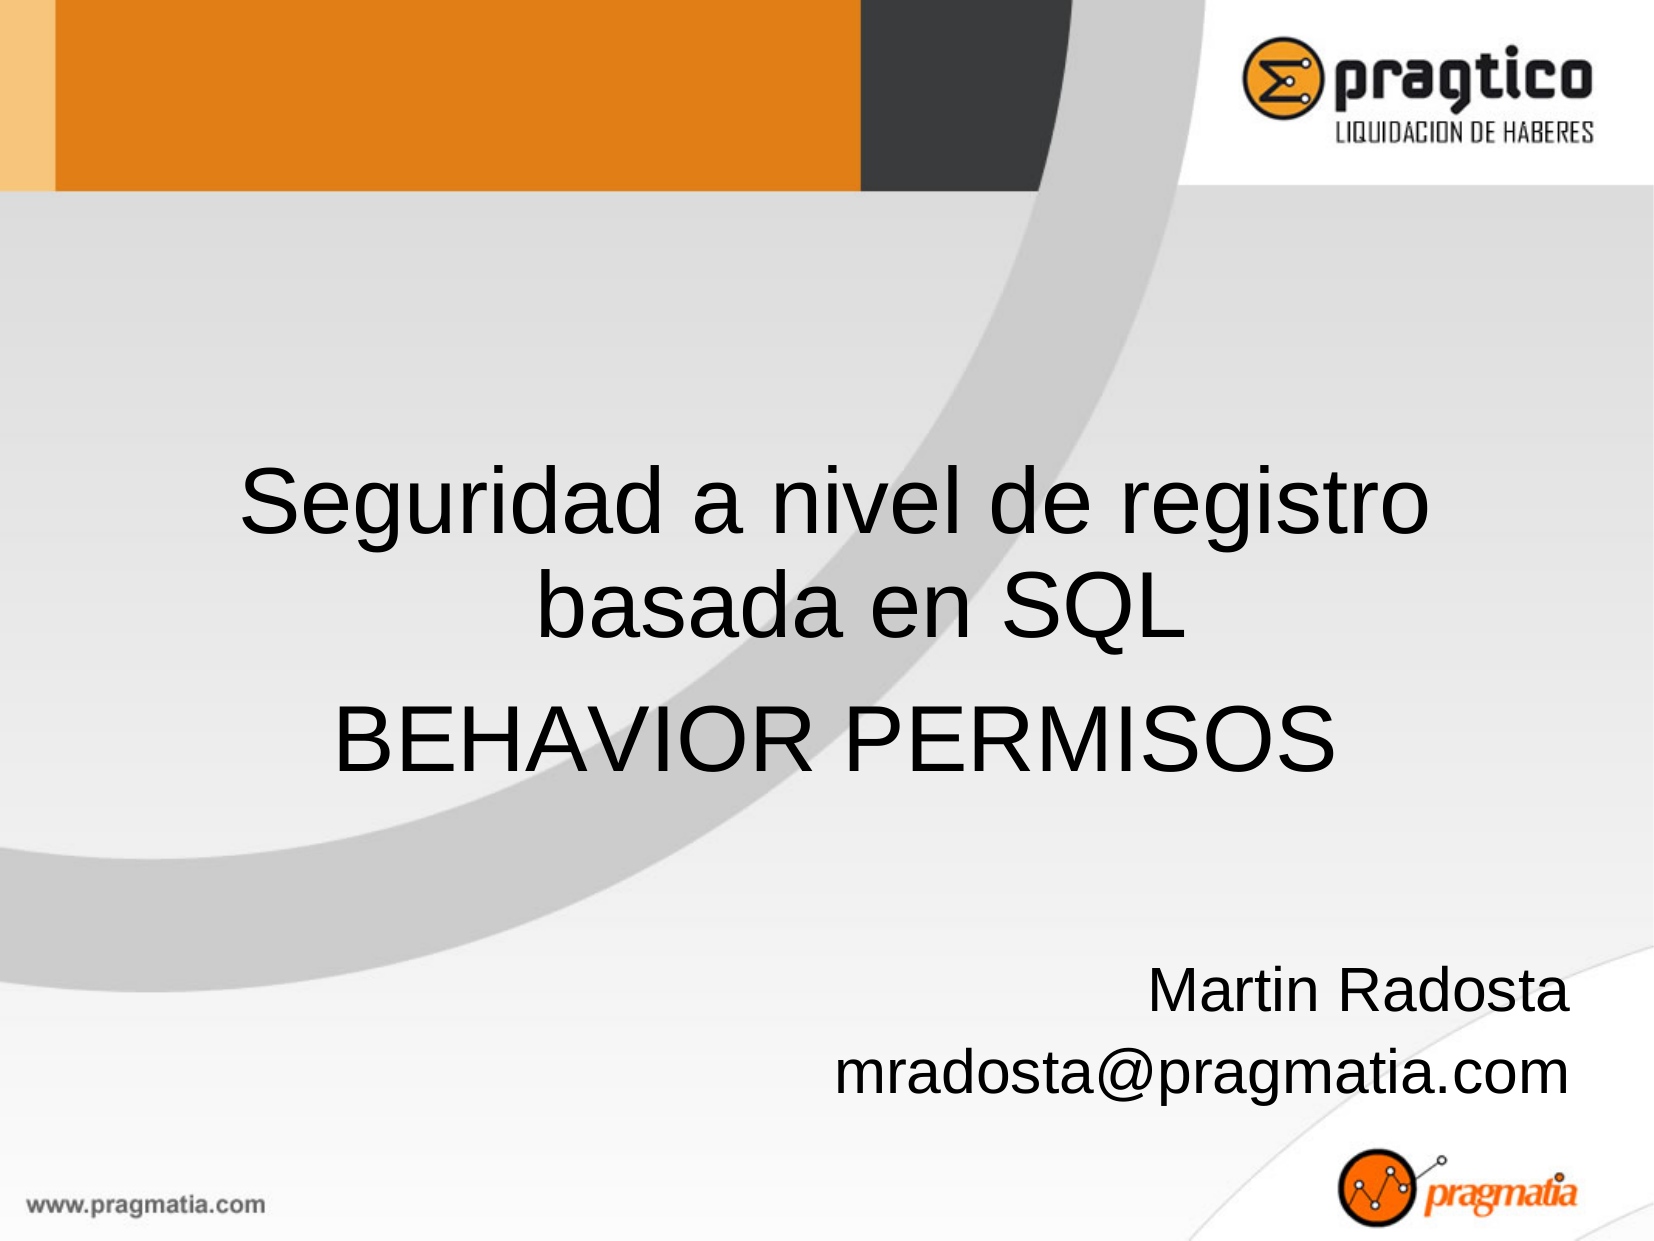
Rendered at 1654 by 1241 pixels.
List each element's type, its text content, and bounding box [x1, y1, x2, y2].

picture [0, 0, 1654, 1241]
list Seguridad a nivel de registro basada en SQL BEHAVIOR PERMISOS Martin Radosta mradosta@pragmatia.com [82, 448, 1571, 1107]
